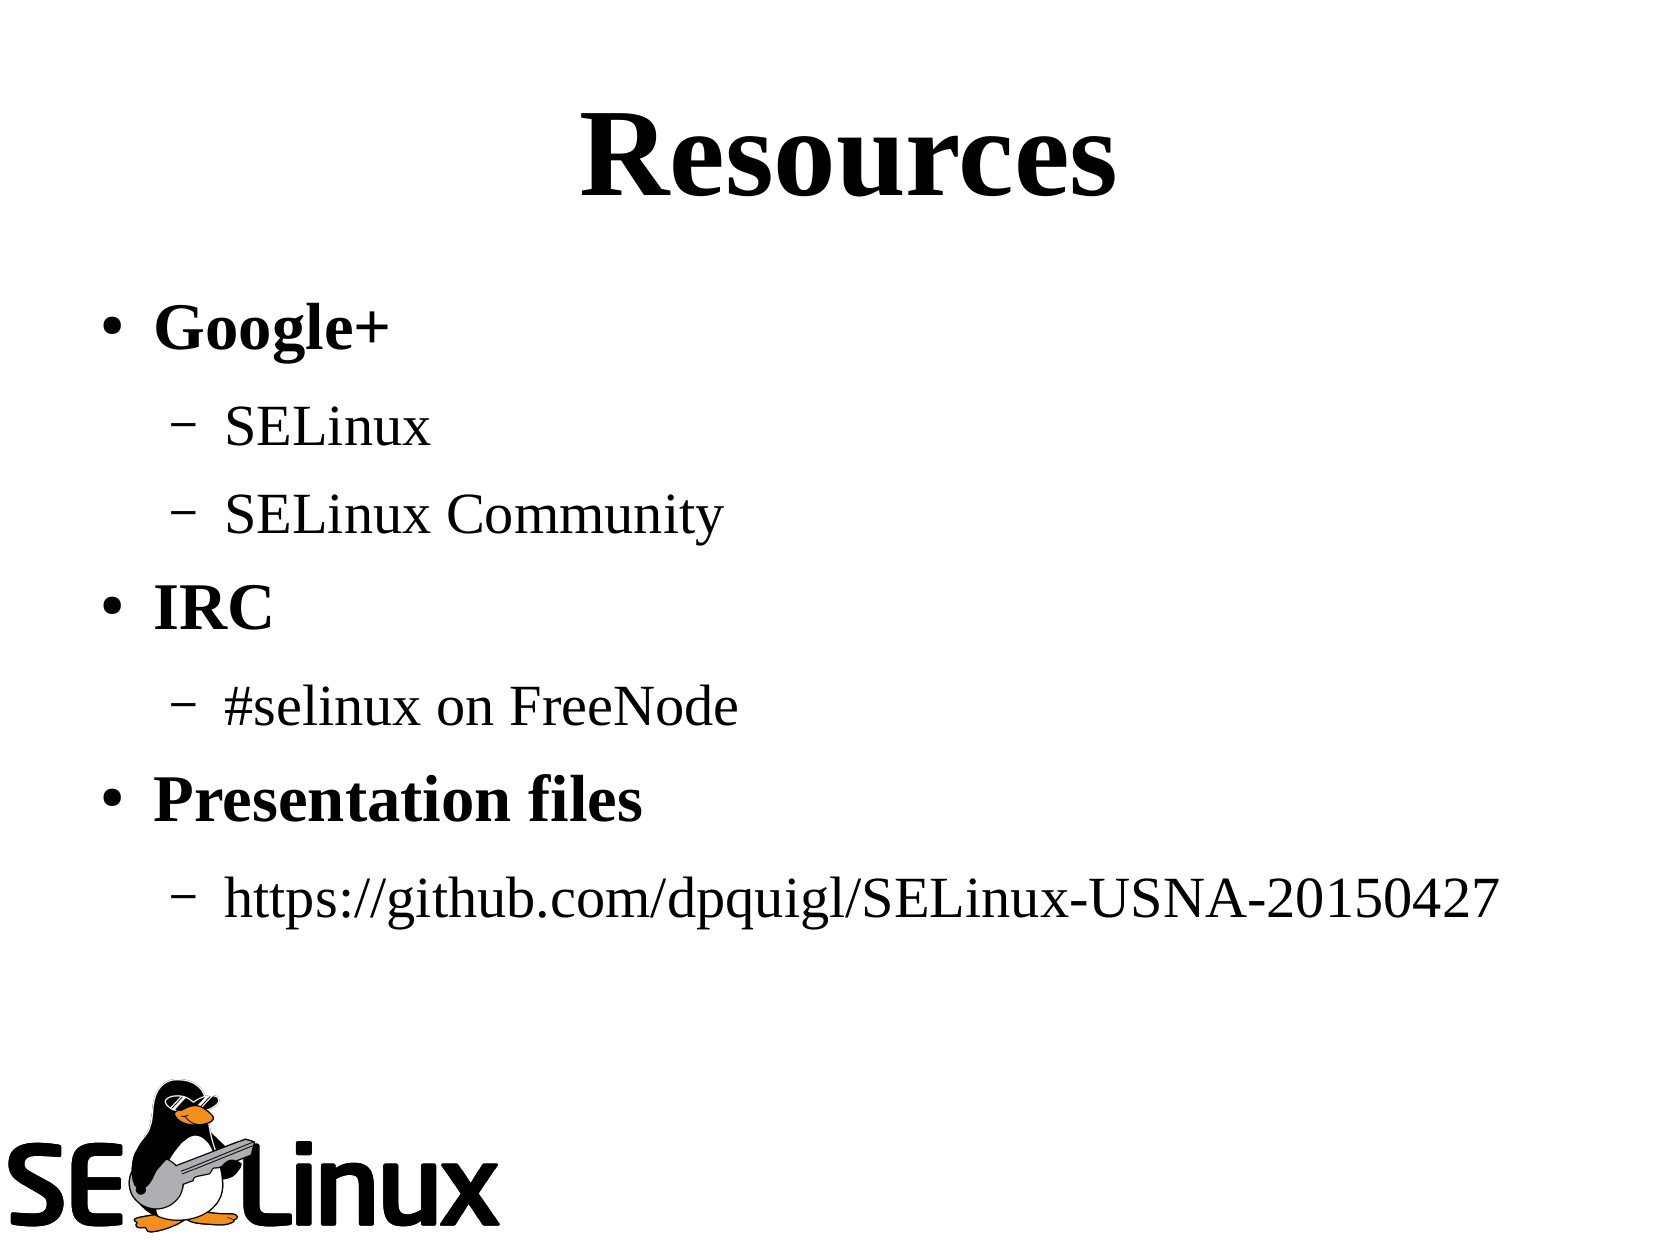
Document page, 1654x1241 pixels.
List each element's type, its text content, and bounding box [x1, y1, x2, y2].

picture [0, 919, 526, 1241]
title Resources [82, 49, 1571, 257]
list Google+ SELinux SELinux Community IRC #selinux on FreeNode Presentation files https://github.com/dpquigl/SELinux-USNA-20150427 [82, 290, 1571, 1010]
